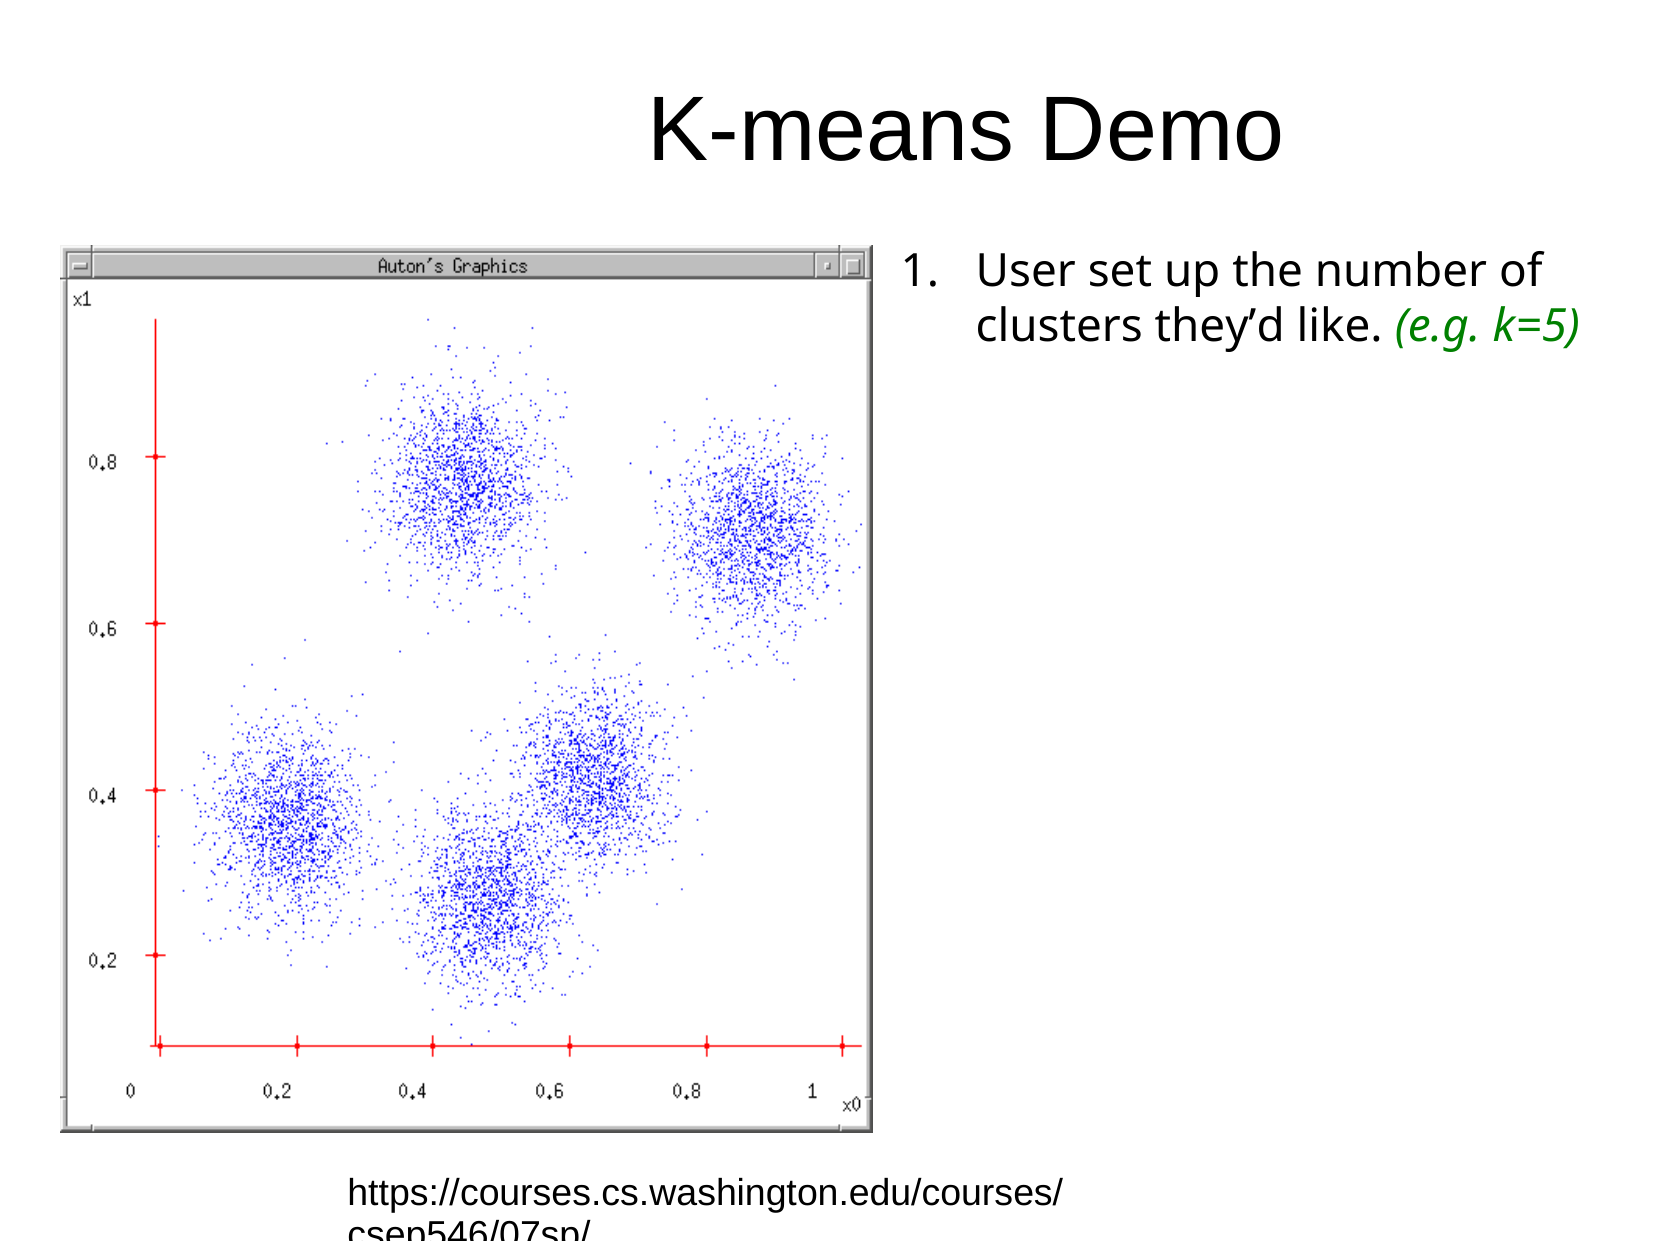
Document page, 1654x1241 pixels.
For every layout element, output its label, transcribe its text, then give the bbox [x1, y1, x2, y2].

picture [60, 245, 873, 1133]
text_box User set up the number of clusters they’d like. (e.g. k=5) [885, 232, 1617, 359]
title K-means Demo [72, 20, 1654, 228]
text_box https://courses.cs.washington.edu/courses/csep546/07sp/ [332, 1164, 1321, 1221]
